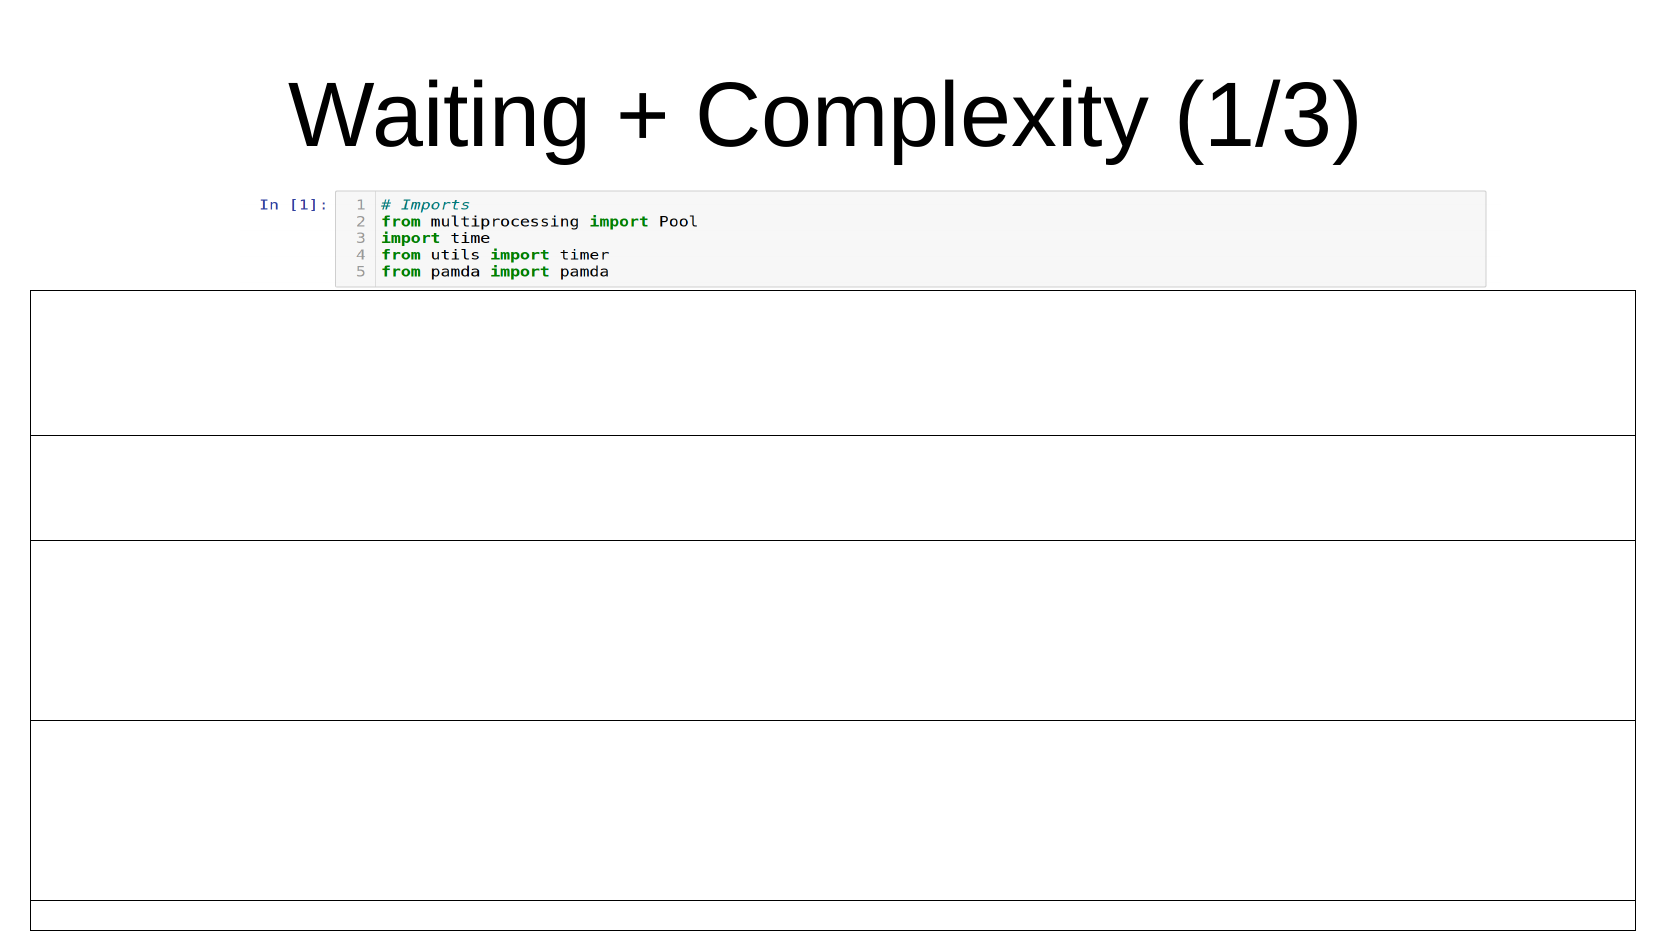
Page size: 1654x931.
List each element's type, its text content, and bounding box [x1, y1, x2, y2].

picture [240, 193, 1501, 290]
title Waiting + Complexity (1/3) [82, 37, 1571, 193]
text_box [30, 290, 1636, 931]
